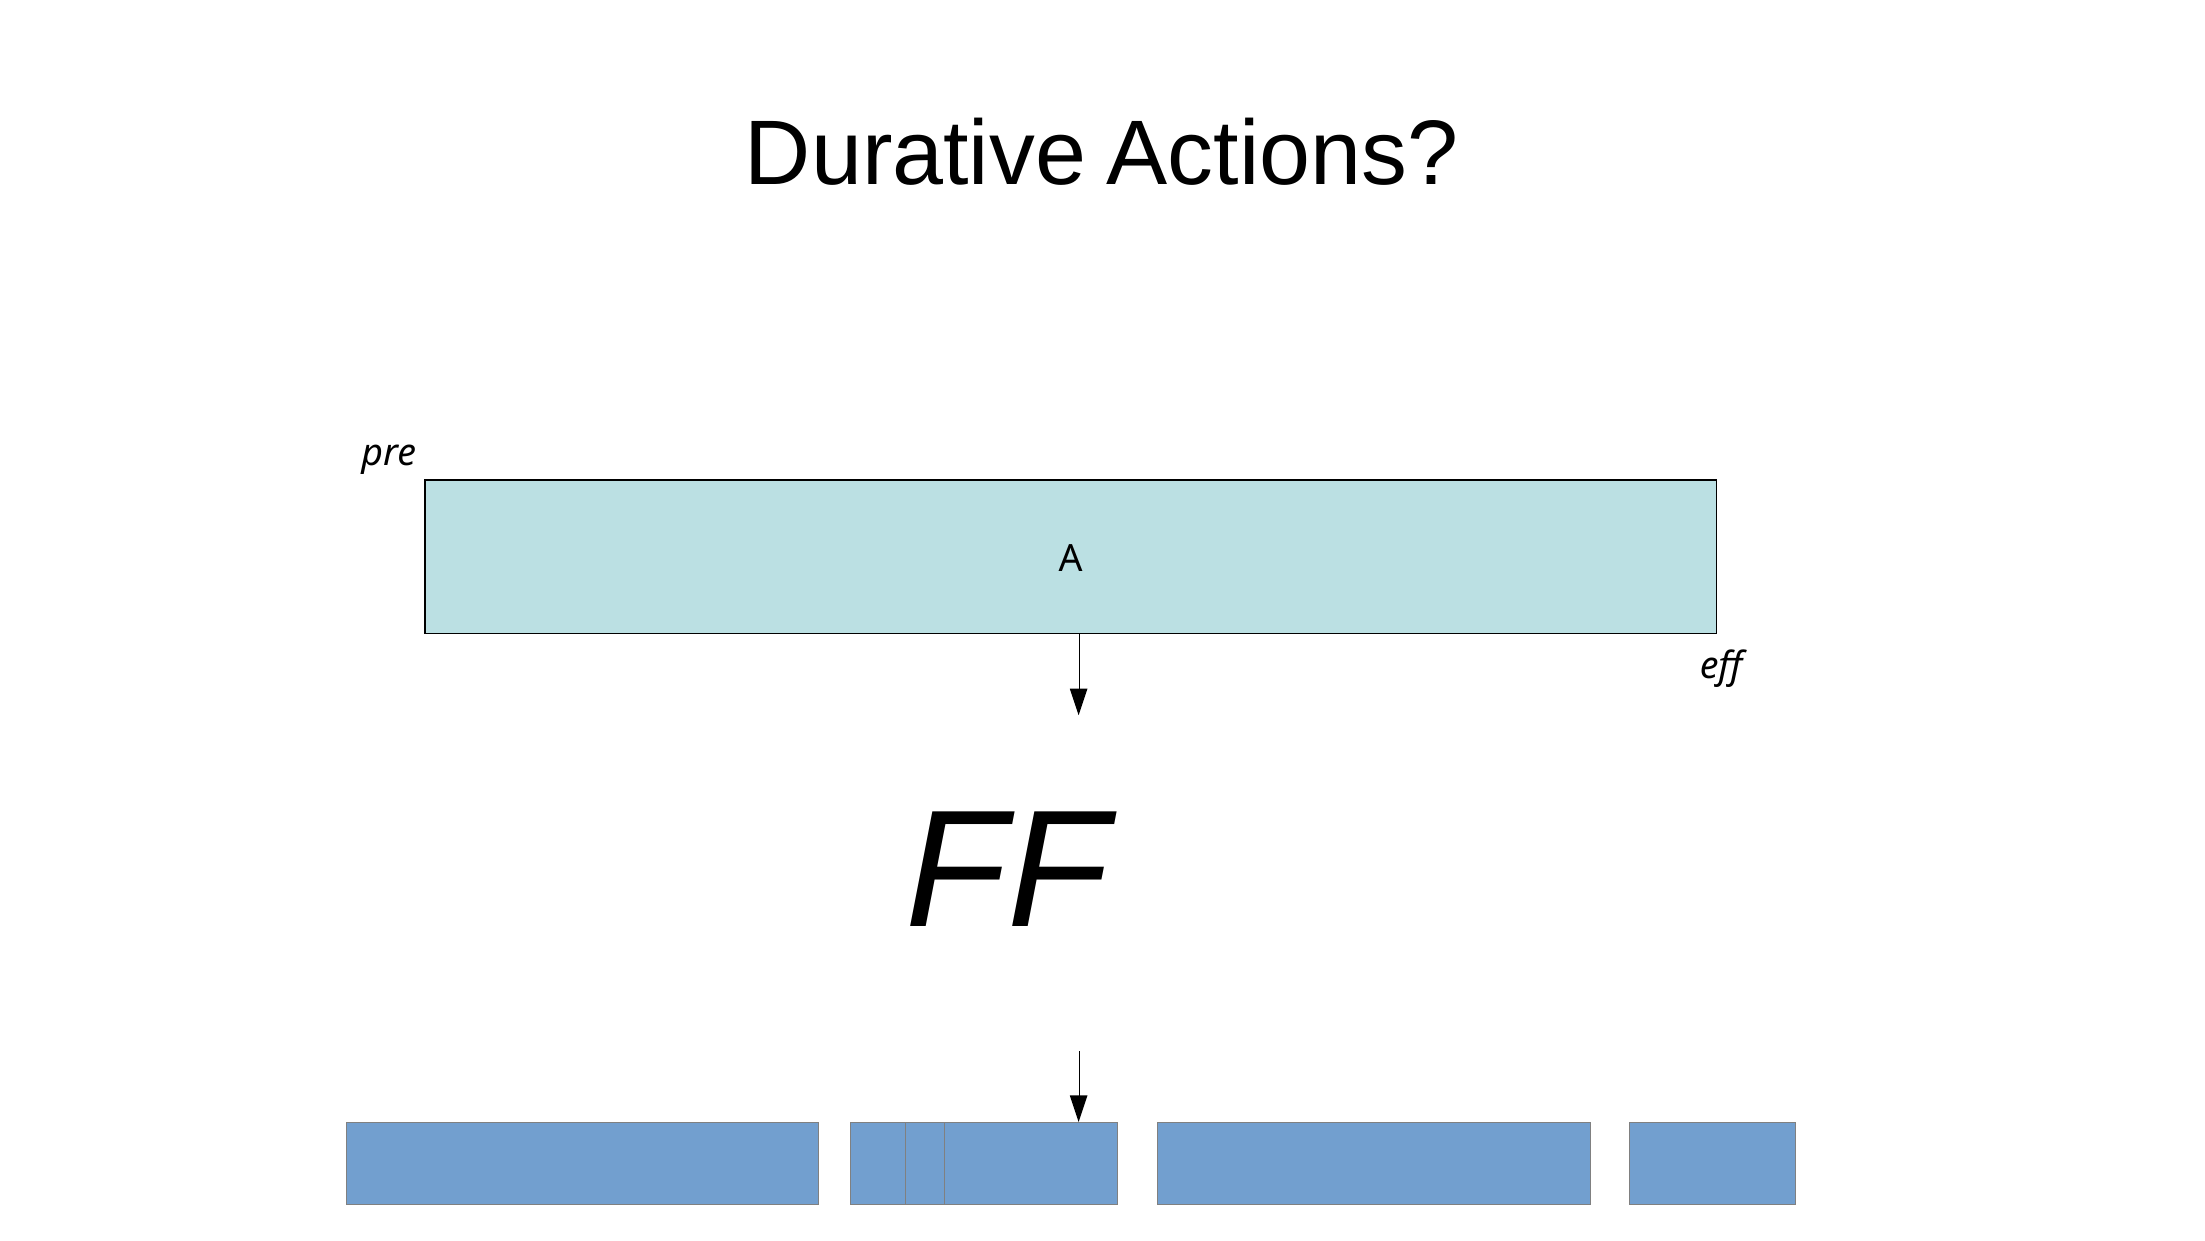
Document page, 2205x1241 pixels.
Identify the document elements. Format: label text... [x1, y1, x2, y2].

text_box pre [346, 420, 479, 481]
text_box eff [1684, 633, 1817, 694]
text_box A [425, 479, 1717, 634]
text_box [1629, 1122, 1796, 1205]
text_box [1157, 1122, 1591, 1205]
text_box FF [905, 775, 1504, 962]
text_box [850, 1122, 1118, 1205]
title Durative Actions? [110, 49, 2095, 257]
text_box [346, 1122, 819, 1205]
